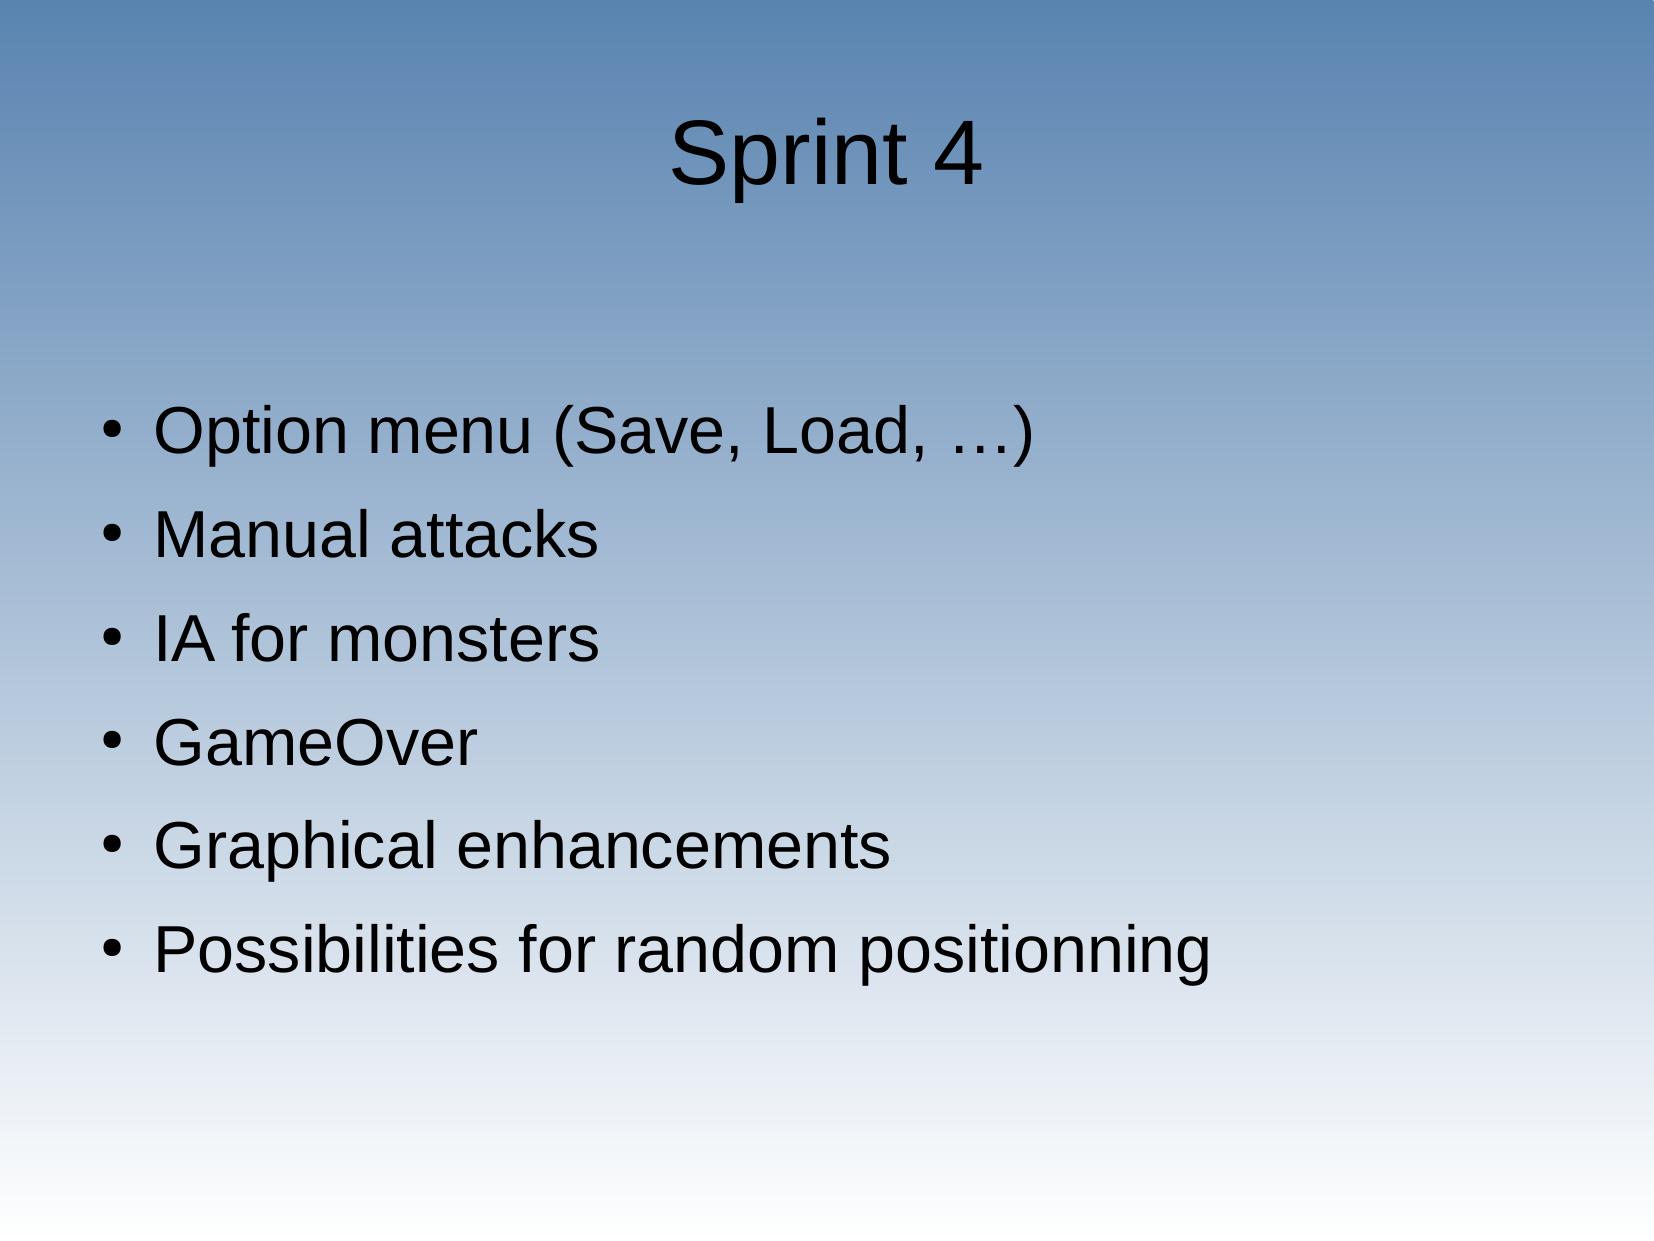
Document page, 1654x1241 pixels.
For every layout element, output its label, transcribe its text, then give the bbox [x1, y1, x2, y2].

list Option menu (Save, Load, …) Manual attacks IA for monsters GameOver Graphical enhancements Possibilities for random positionning [82, 290, 1571, 1010]
title Sprint 4 [82, 49, 1571, 257]
